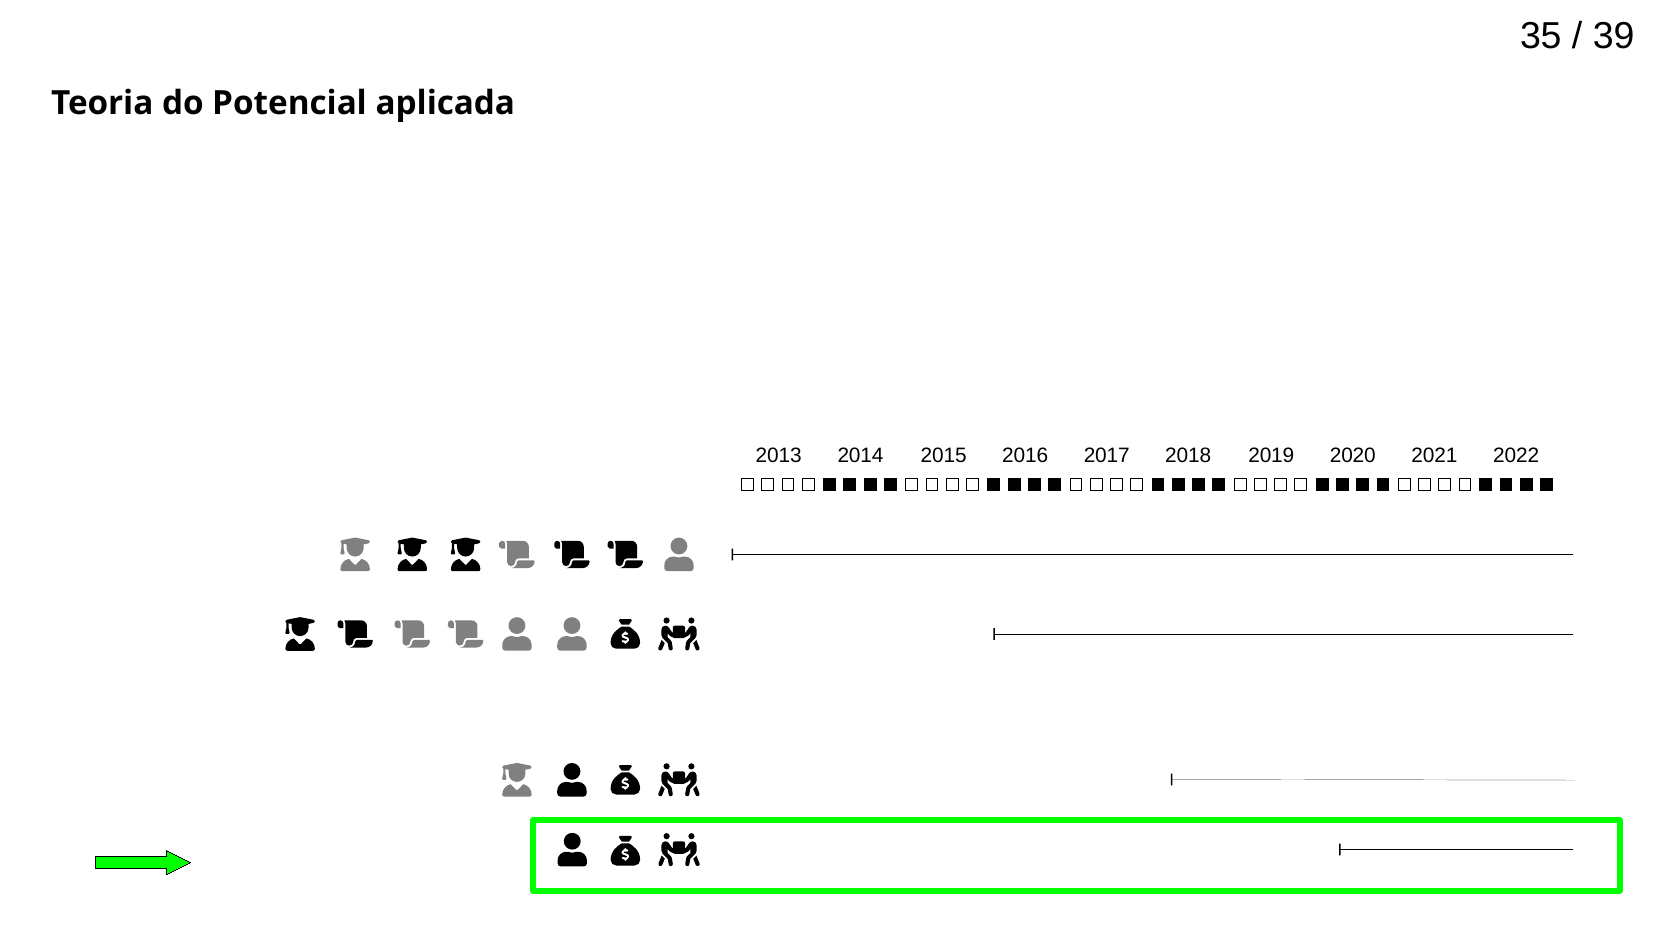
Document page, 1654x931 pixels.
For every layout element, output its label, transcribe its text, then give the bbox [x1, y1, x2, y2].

text_box [782, 478, 794, 491]
text_box 2020 [1315, 436, 1391, 475]
picture [610, 835, 641, 866]
text_box [884, 478, 897, 491]
text_box 2019 [1233, 436, 1310, 475]
text_box 2022 [1478, 436, 1555, 475]
text_box [1008, 478, 1021, 491]
picture [554, 538, 590, 571]
text_box [552, 611, 591, 654]
text_box [1418, 478, 1431, 491]
text_box 2013 [740, 436, 817, 475]
text_box [499, 532, 538, 575]
text_box 2017 [1068, 436, 1145, 475]
text_box [823, 478, 836, 491]
text_box 2014 [822, 436, 899, 475]
text_box [1048, 478, 1061, 491]
text_box [761, 478, 774, 491]
text_box [1479, 478, 1492, 491]
text_box [1234, 478, 1247, 491]
text_box [1172, 478, 1185, 491]
picture [557, 832, 588, 867]
picture [557, 762, 587, 797]
text_box [1377, 478, 1389, 491]
text_box [497, 611, 536, 654]
text_box 2015 [905, 436, 982, 475]
text_box [659, 534, 698, 577]
text_box [1316, 478, 1329, 491]
text_box [1130, 478, 1143, 491]
picture [450, 537, 481, 572]
text_box [1336, 478, 1349, 491]
text_box [843, 478, 856, 491]
text_box [1028, 478, 1041, 491]
text_box [966, 478, 979, 491]
text_box [905, 478, 918, 491]
picture [658, 763, 700, 797]
text_box [1520, 478, 1533, 491]
text_box [1070, 478, 1082, 491]
text_box Teoria do Potencial aplicada [11, 3, 556, 201]
text_box [864, 478, 877, 491]
picture [610, 619, 641, 649]
text_box [1459, 478, 1471, 491]
text_box [1500, 478, 1512, 491]
text_box [95, 850, 191, 875]
text_box 2018 [1150, 436, 1227, 475]
text_box [1356, 478, 1369, 491]
text_box [393, 611, 432, 654]
text_box [1110, 478, 1123, 491]
text_box [333, 532, 372, 575]
text_box [926, 478, 938, 491]
text_box [946, 478, 959, 491]
text_box [987, 478, 1000, 491]
picture [285, 617, 315, 651]
text_box [497, 758, 536, 801]
text_box [1540, 478, 1553, 491]
text_box 2021 [1396, 436, 1473, 475]
picture [337, 618, 373, 650]
text_box [1192, 478, 1205, 491]
picture [397, 537, 428, 572]
text_box [1274, 478, 1287, 491]
picture [607, 538, 644, 571]
text_box [1212, 478, 1225, 491]
text_box [1254, 478, 1267, 491]
text_box 2016 [987, 436, 1064, 475]
picture [658, 617, 700, 651]
text_box [741, 478, 754, 491]
text_box [1294, 478, 1307, 491]
text_box [1090, 478, 1103, 491]
text_box [1152, 478, 1164, 491]
text_box [446, 611, 485, 654]
text_box <number> / 39 [1375, 0, 1654, 71]
picture [658, 833, 700, 867]
picture [610, 765, 641, 795]
text_box [1438, 478, 1451, 491]
text_box [802, 478, 815, 491]
text_box [1398, 478, 1411, 491]
